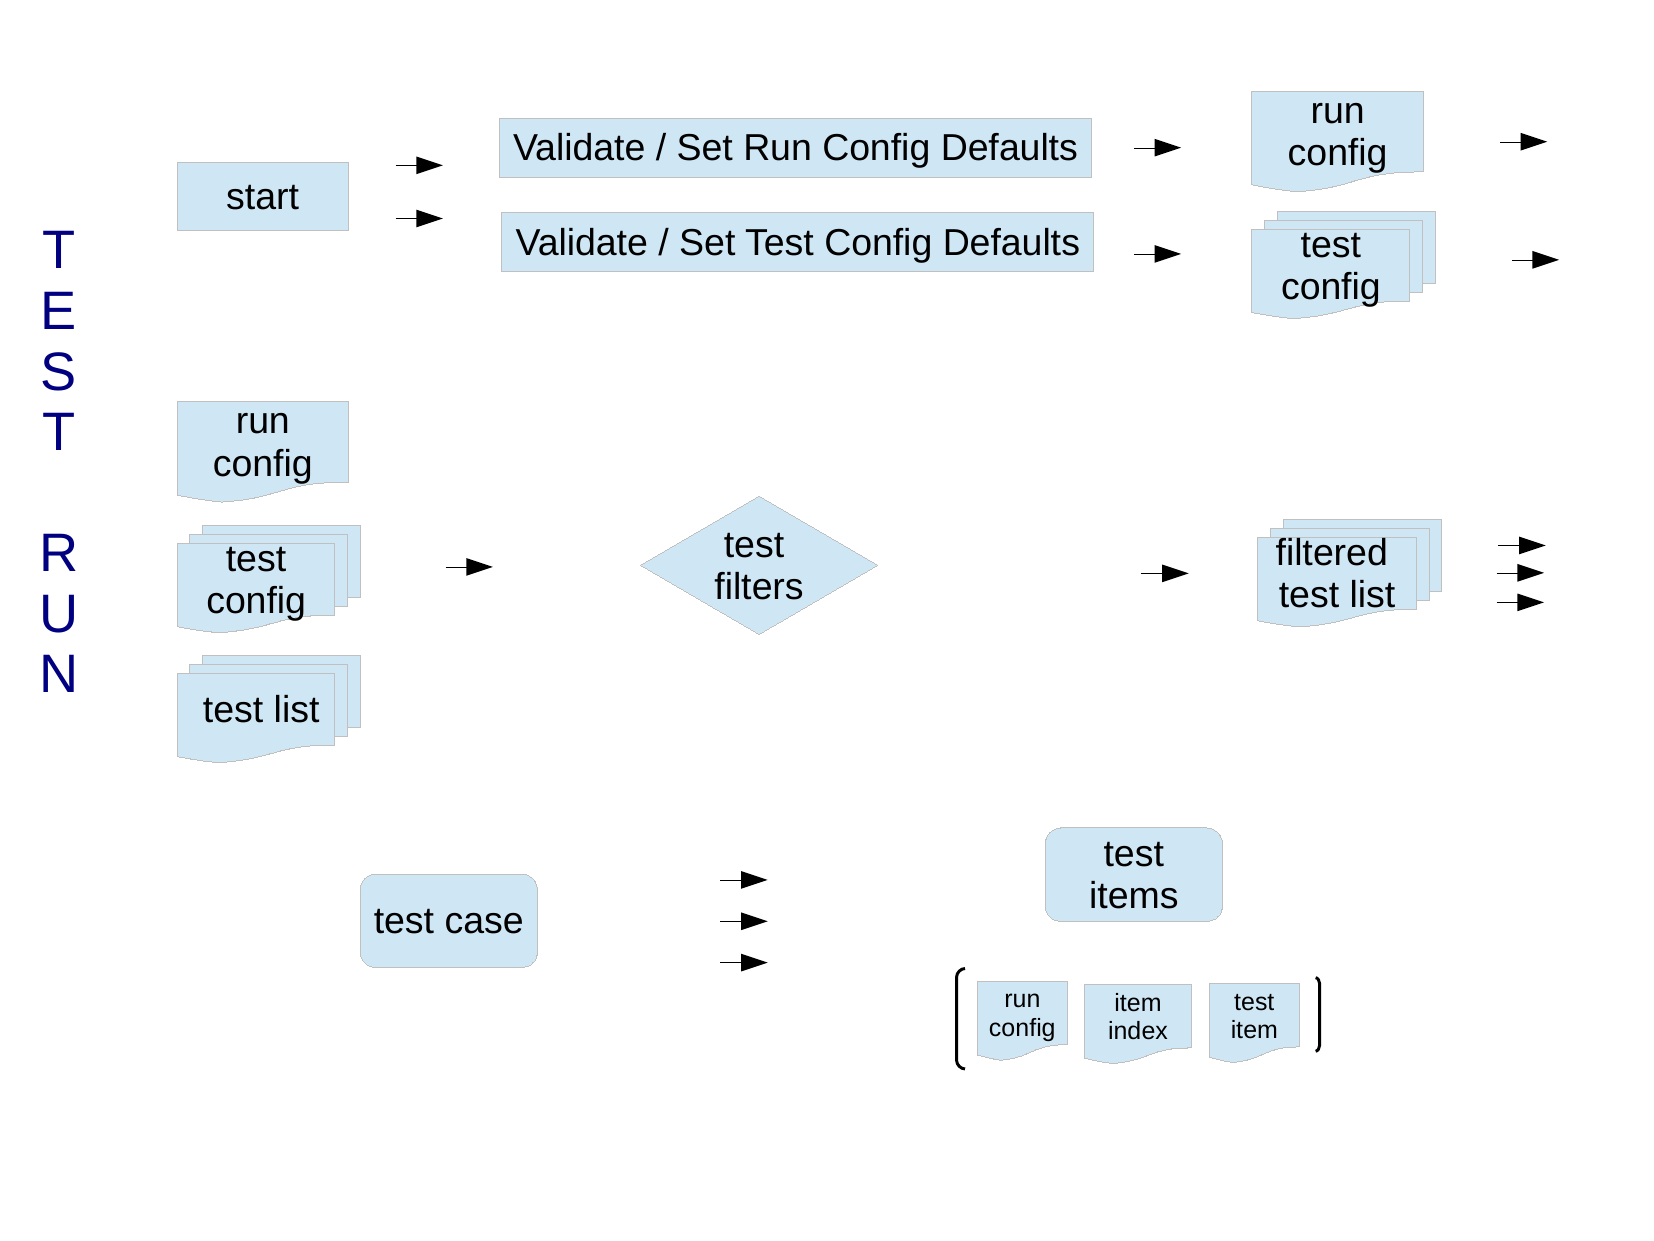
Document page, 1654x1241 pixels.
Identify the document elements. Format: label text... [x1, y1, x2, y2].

text_box item index [1084, 984, 1192, 1064]
text_box test filters [640, 496, 878, 635]
text_box test list [177, 655, 361, 763]
text_box run config [1251, 91, 1424, 192]
text_box test case [360, 874, 538, 968]
text_box Validate / Set Test Config Defaults [501, 212, 1094, 272]
text_box start [177, 162, 349, 231]
text_box filtered test list [1257, 519, 1442, 627]
text_box run config [177, 401, 349, 503]
text_box run config [977, 981, 1068, 1061]
text_box test config [1251, 211, 1436, 319]
text_box test item [1209, 983, 1300, 1063]
text_box test items [1045, 827, 1223, 922]
text_box TE ST RUN [23, 212, 95, 712]
text_box Validate / Set Run Config Defaults [499, 118, 1092, 178]
text_box test config [177, 525, 361, 633]
